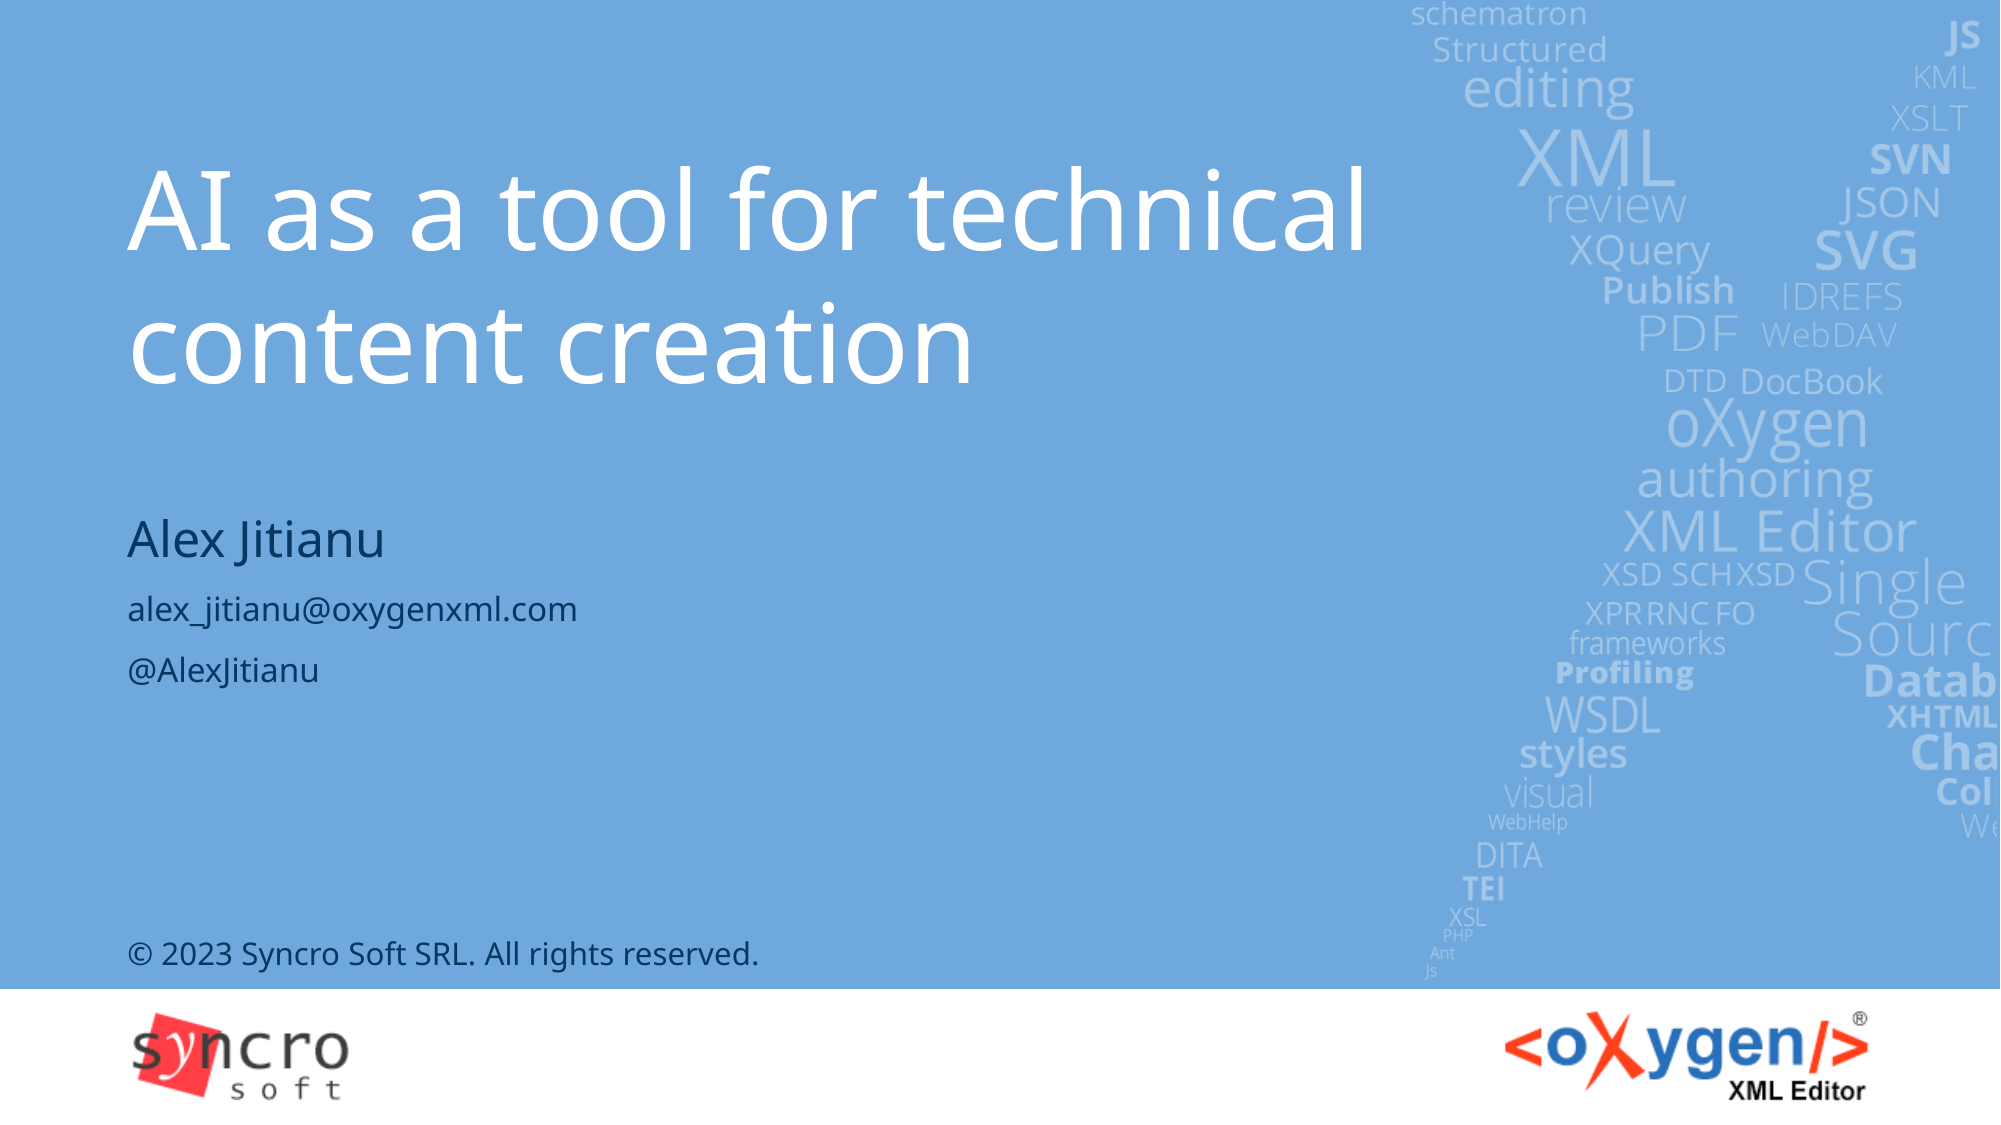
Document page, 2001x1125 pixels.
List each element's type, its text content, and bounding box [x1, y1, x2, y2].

text_box Alex Jitianu alex_jitianu@oxygenxml.com @AlexJitianu [112, 499, 1121, 713]
picture [1493, 999, 1888, 1116]
text_box [0, 989, 2000, 1125]
subtitle © 2023 Syncro Soft SRL. All rights reserved. [112, 869, 930, 980]
picture [1390, 1, 1997, 990]
title AI as a tool for technical content creation [112, 112, 1390, 413]
picture [112, 999, 369, 1116]
